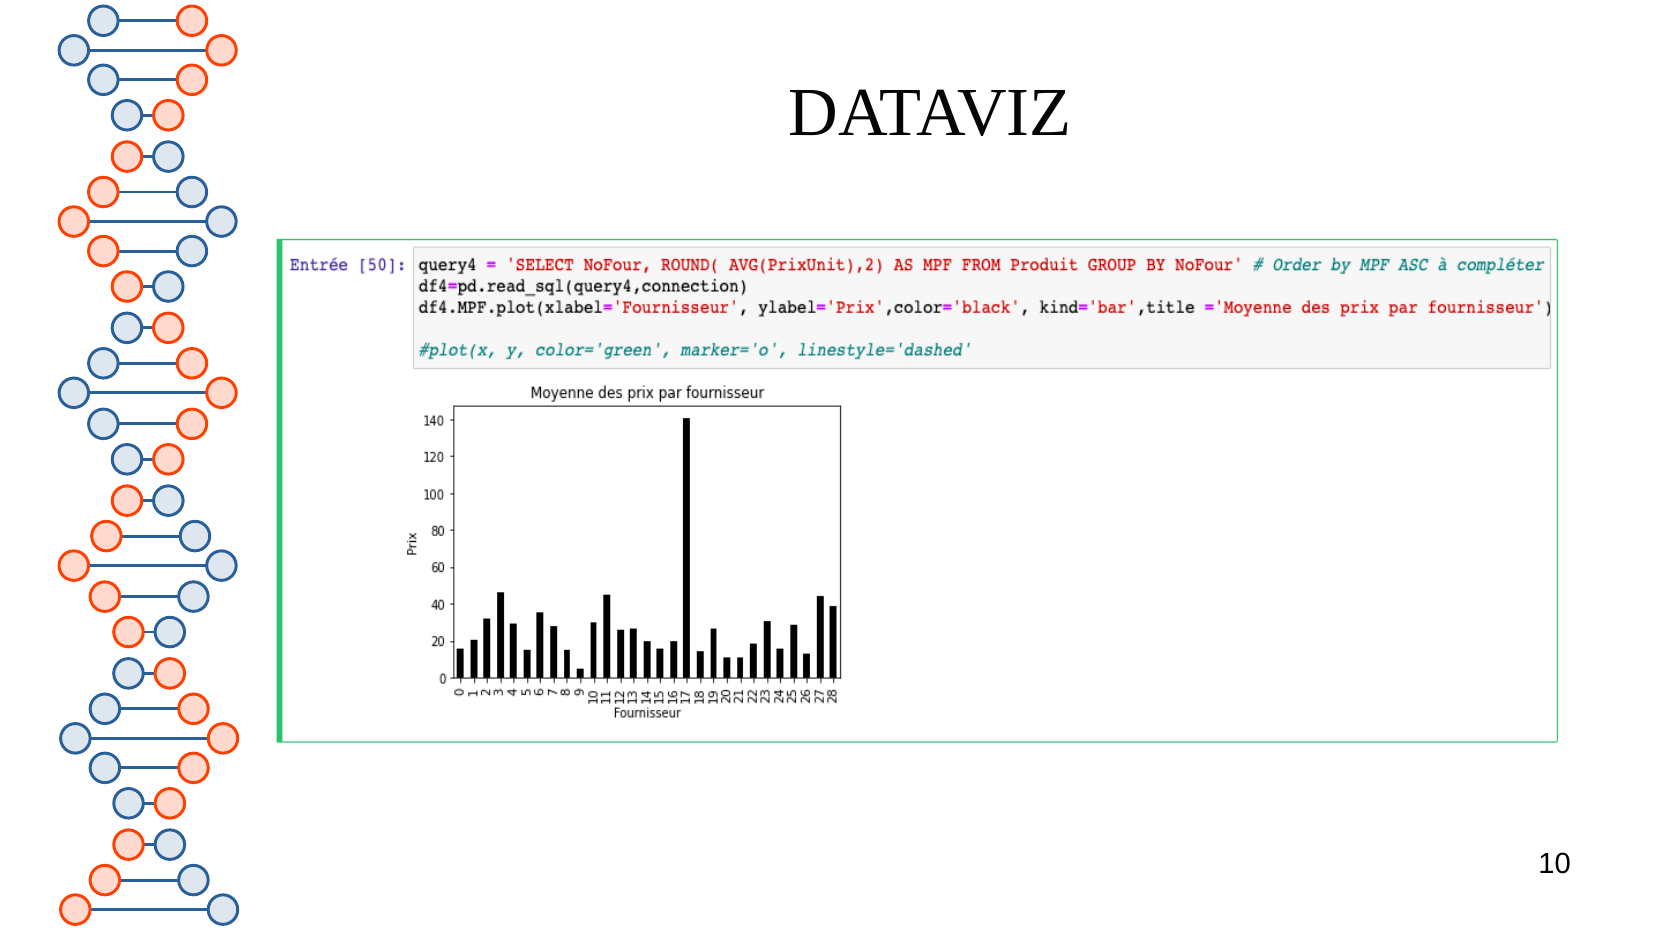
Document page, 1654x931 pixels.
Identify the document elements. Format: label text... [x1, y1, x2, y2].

picture [264, 224, 1565, 754]
title DATAVIZ [265, 35, 1595, 189]
